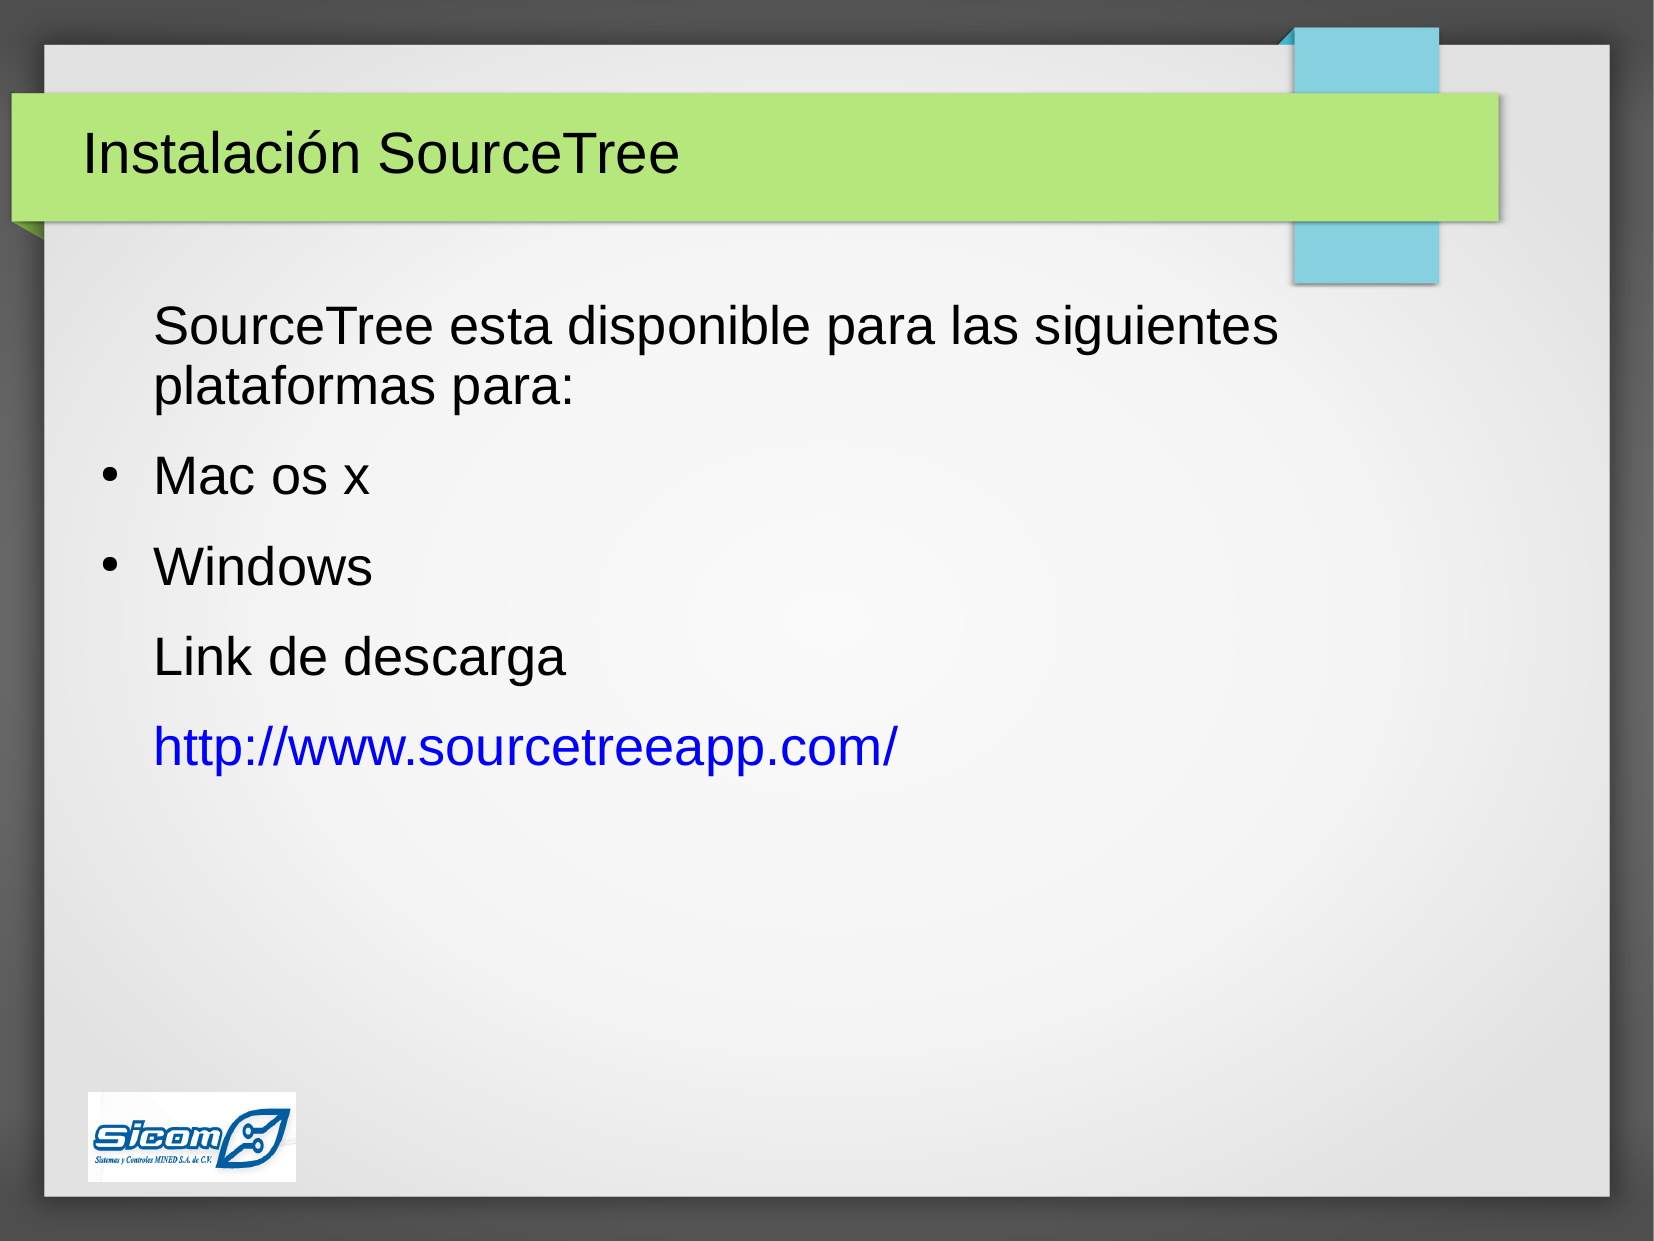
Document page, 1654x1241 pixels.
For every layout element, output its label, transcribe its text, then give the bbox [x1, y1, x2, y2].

title Instalación SourceTree [82, 94, 1264, 213]
list SourceTree esta disponible para las siguientes plataformas para: Mac os x Windows Link de descarga http://www.sourcetreeapp.com/ [82, 295, 1571, 1015]
picture [0, 0, 1654, 1241]
